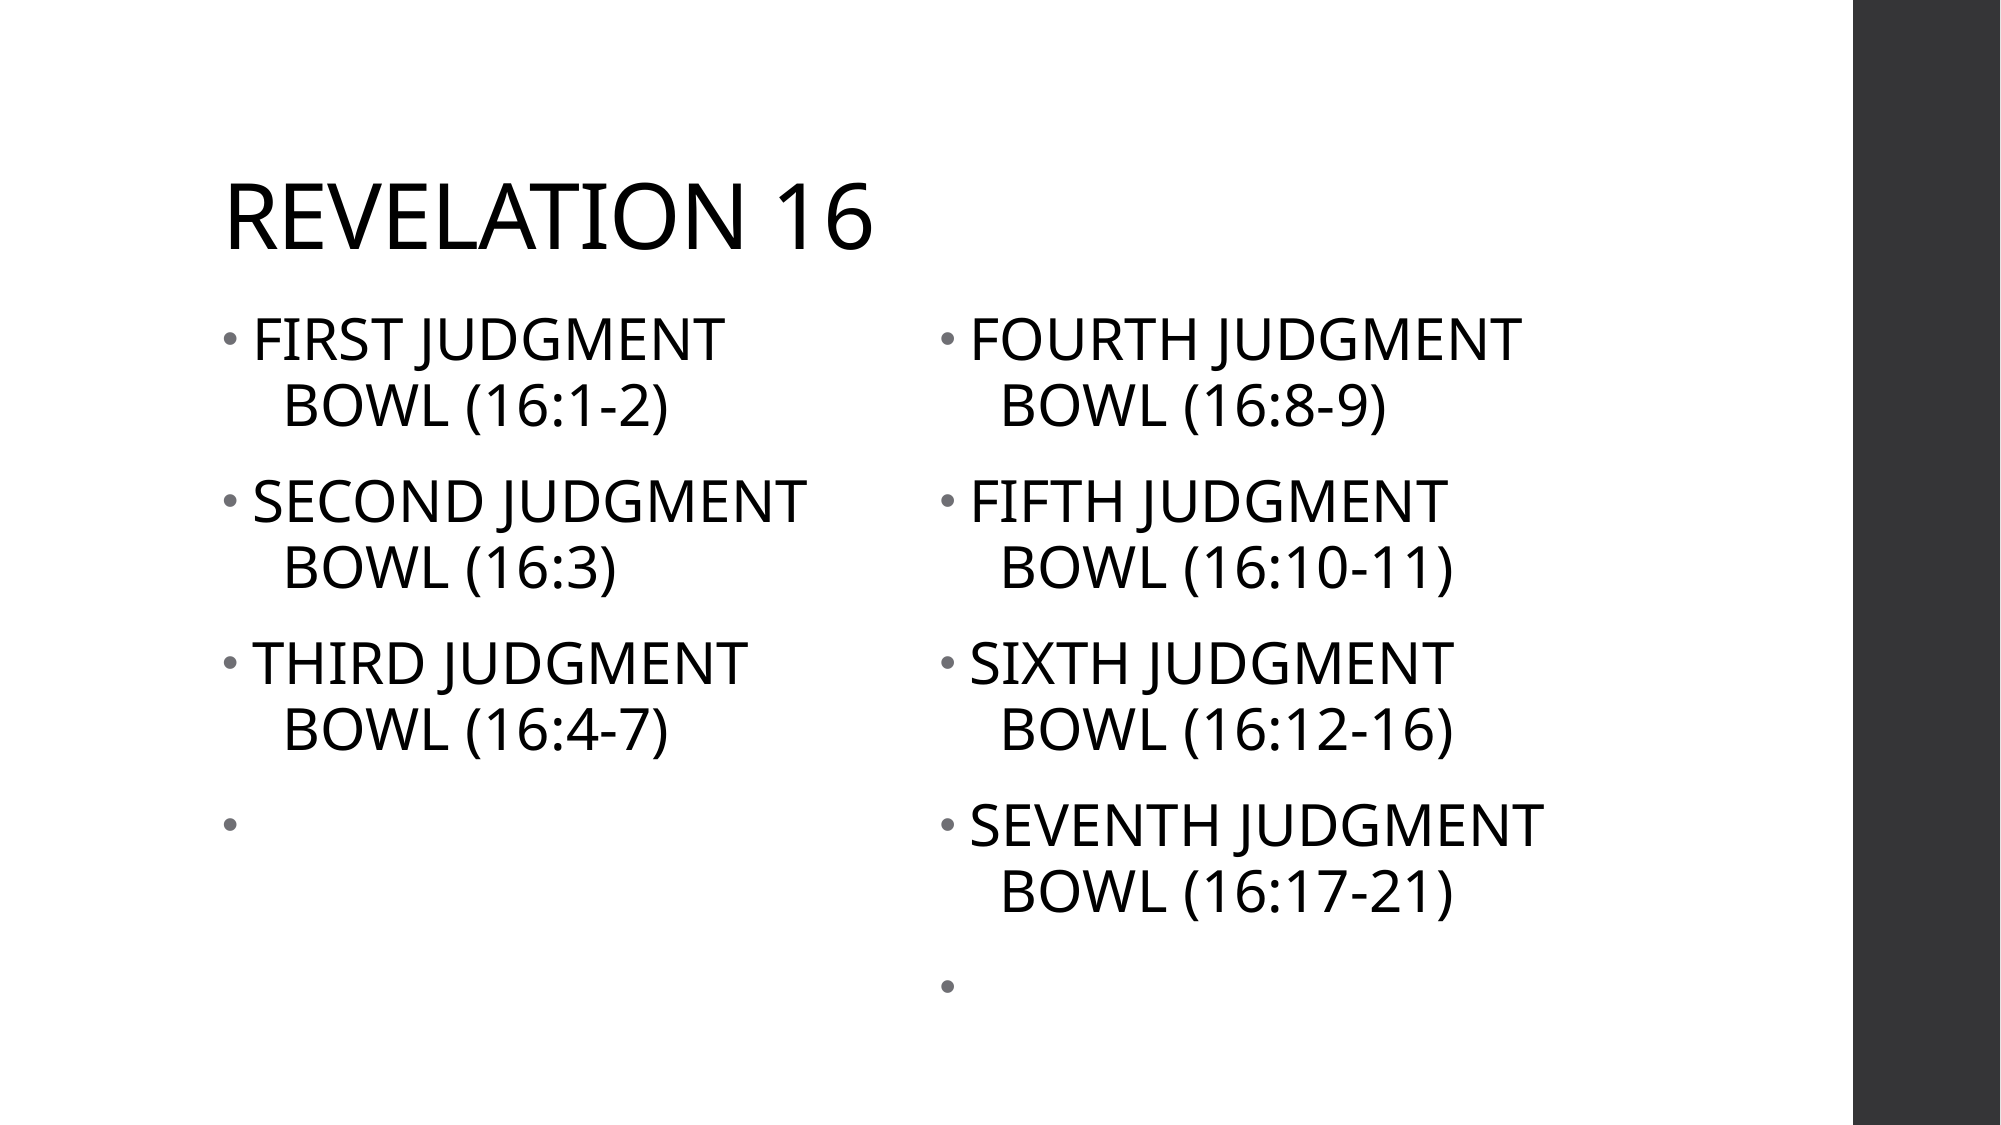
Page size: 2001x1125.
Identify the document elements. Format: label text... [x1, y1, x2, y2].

list FIRST JUDGMENT BOWL (16:1-2) SECOND JUDGMENT BOWL (16:3) THIRD JUDGMENT BOWL (16:4-7) [207, 299, 900, 1014]
list FOURTH JUDGMENT BOWL (16:8-9) FIFTH JUDGMENT BOWL (16:10-11) SIXTH JUDGMENT BOWL (16:12-16) SEVENTH JUDGMENT BOWL (16:17-21) [924, 299, 1617, 1014]
title REVELATION 16 [206, 60, 1797, 278]
